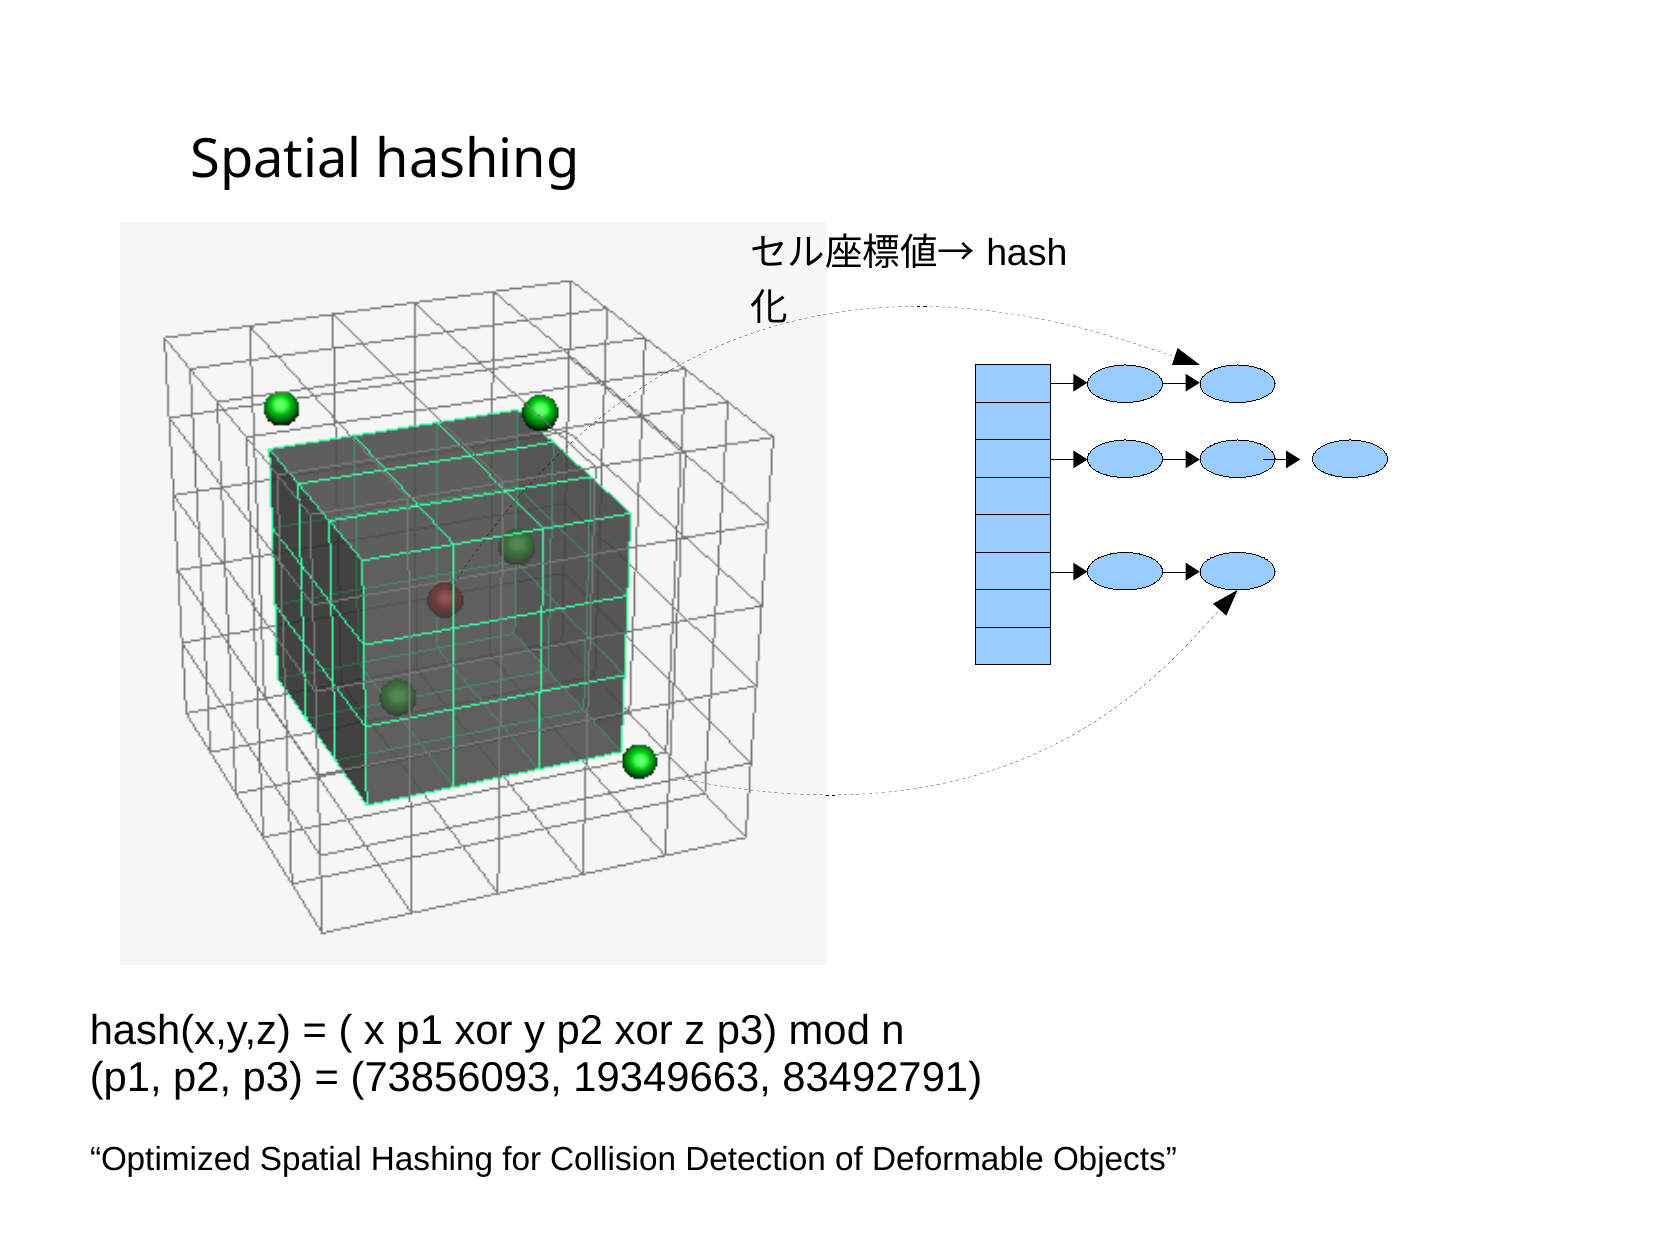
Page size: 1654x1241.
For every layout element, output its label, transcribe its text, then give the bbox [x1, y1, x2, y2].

text_box [1200, 552, 1276, 590]
text_box [1087, 364, 1163, 403]
text_box [1200, 364, 1276, 403]
text_box hash(x,y,z) = ( x p1 xor y p2 xor z p3) mod n (p1, p2, p3) = (73856093, 19349663, 83492791) [75, 999, 1006, 1115]
text_box [1312, 439, 1388, 478]
text_box [1087, 552, 1163, 590]
text_box [1087, 439, 1163, 478]
text_box Spatial hashing [175, 112, 1013, 182]
text_box セル座標値→hash化 [735, 214, 1126, 272]
picture [120, 222, 826, 965]
text_box [975, 364, 1051, 665]
text_box “Optimized Spatial Hashing for Collision Detection of Deformable Objects” [75, 1132, 1306, 1190]
text_box [1200, 439, 1276, 478]
